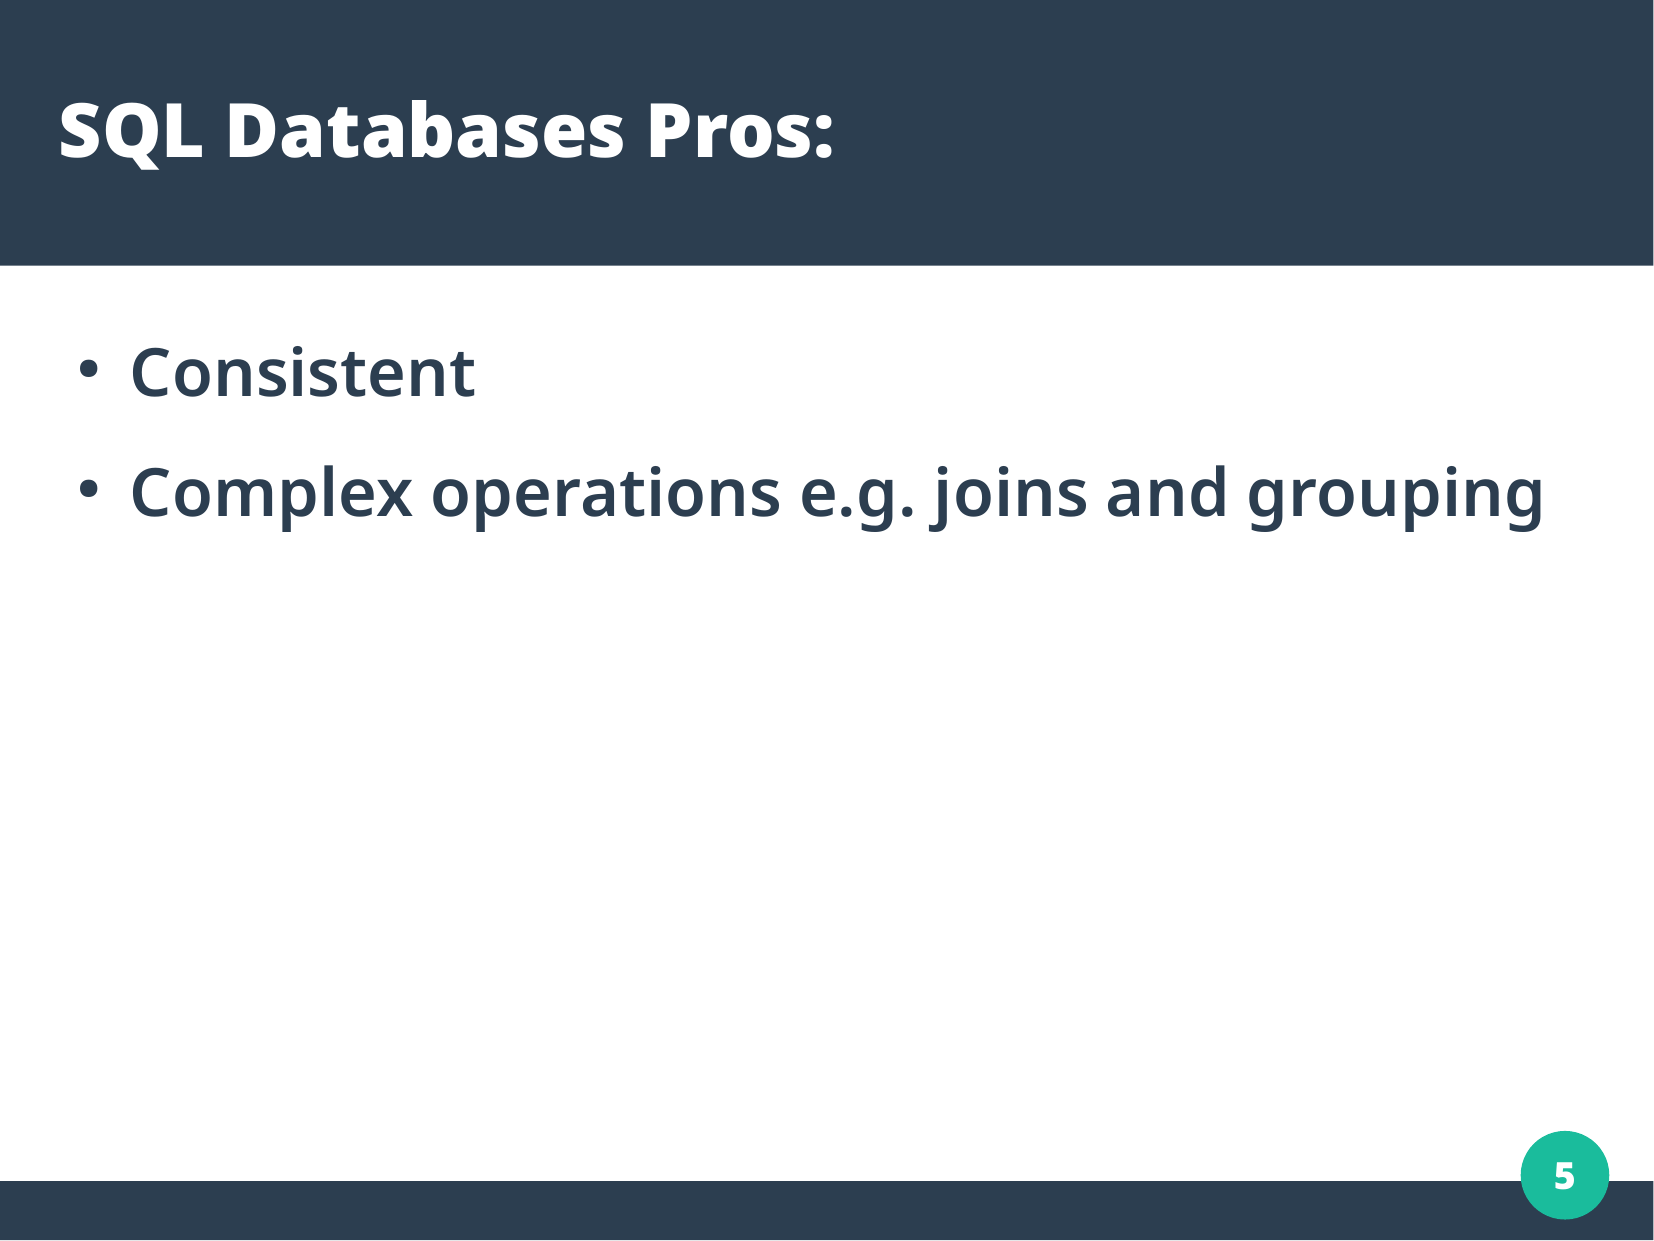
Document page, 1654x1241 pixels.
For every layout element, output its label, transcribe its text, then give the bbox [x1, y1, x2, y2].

title SQL Databases Pros: [59, 49, 1595, 207]
list Consistent Complex operations e.g. joins and grouping [59, 324, 1595, 1152]
